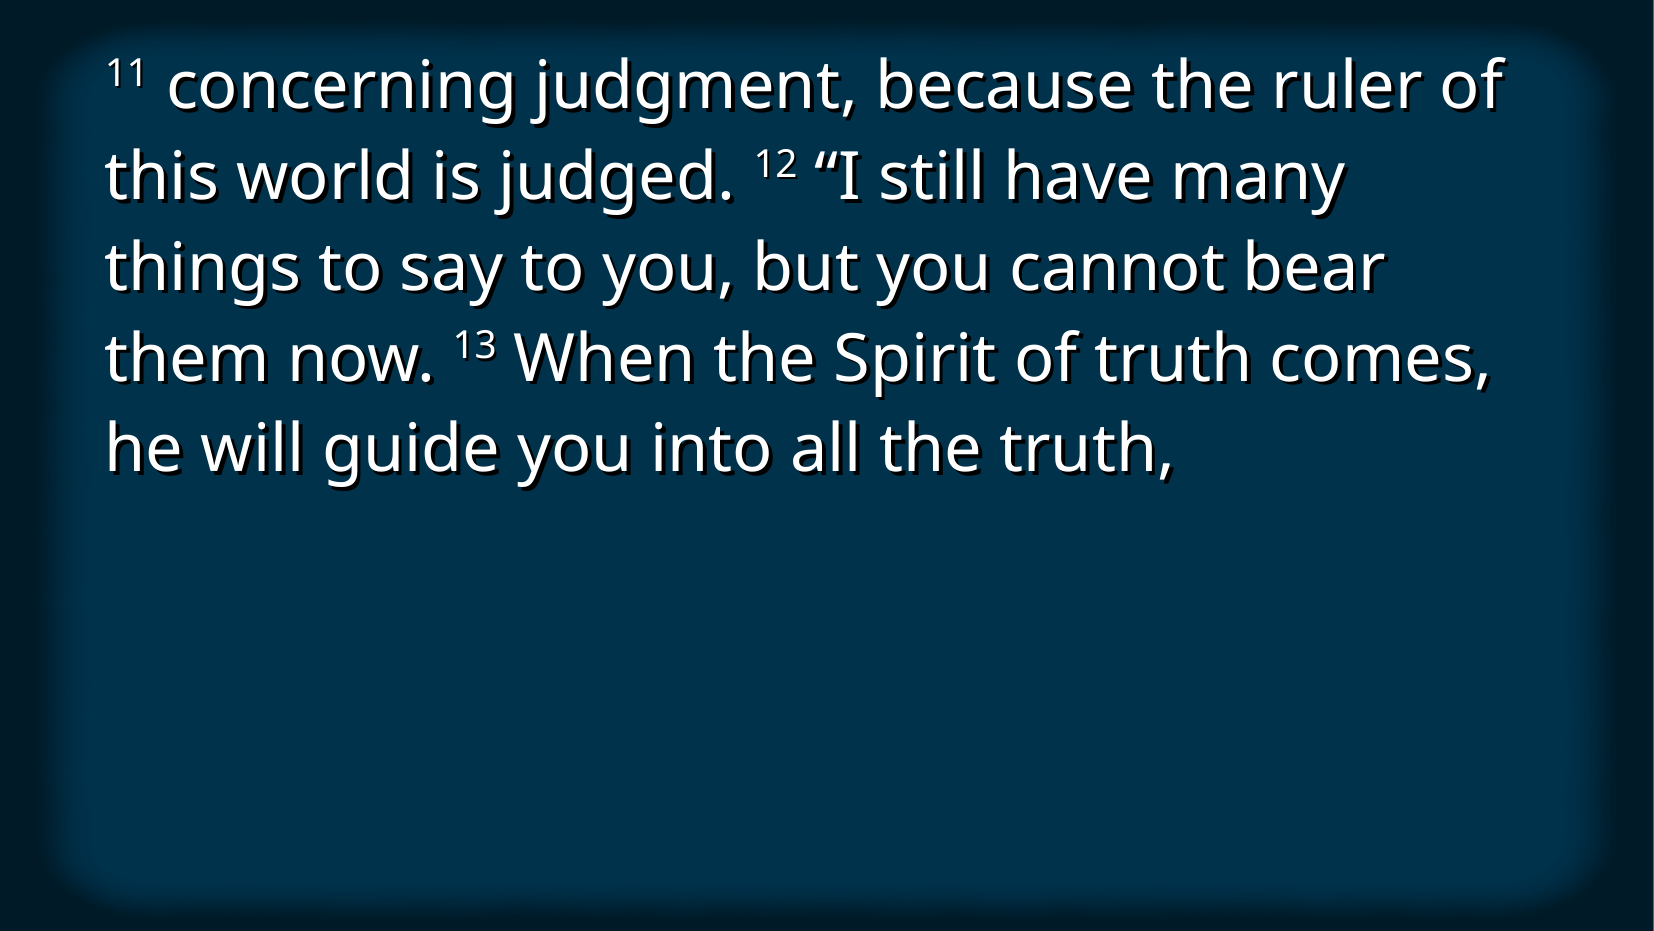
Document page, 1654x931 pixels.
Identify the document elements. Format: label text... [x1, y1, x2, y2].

text_box 11 concerning judgment, because the ruler of this world is judged. 12 “I still have many things to say to you, but you cannot bear them now. 13 When the Spirit of truth comes, he will guide you into all the truth, [90, 30, 1576, 489]
picture [0, 0, 1654, 931]
